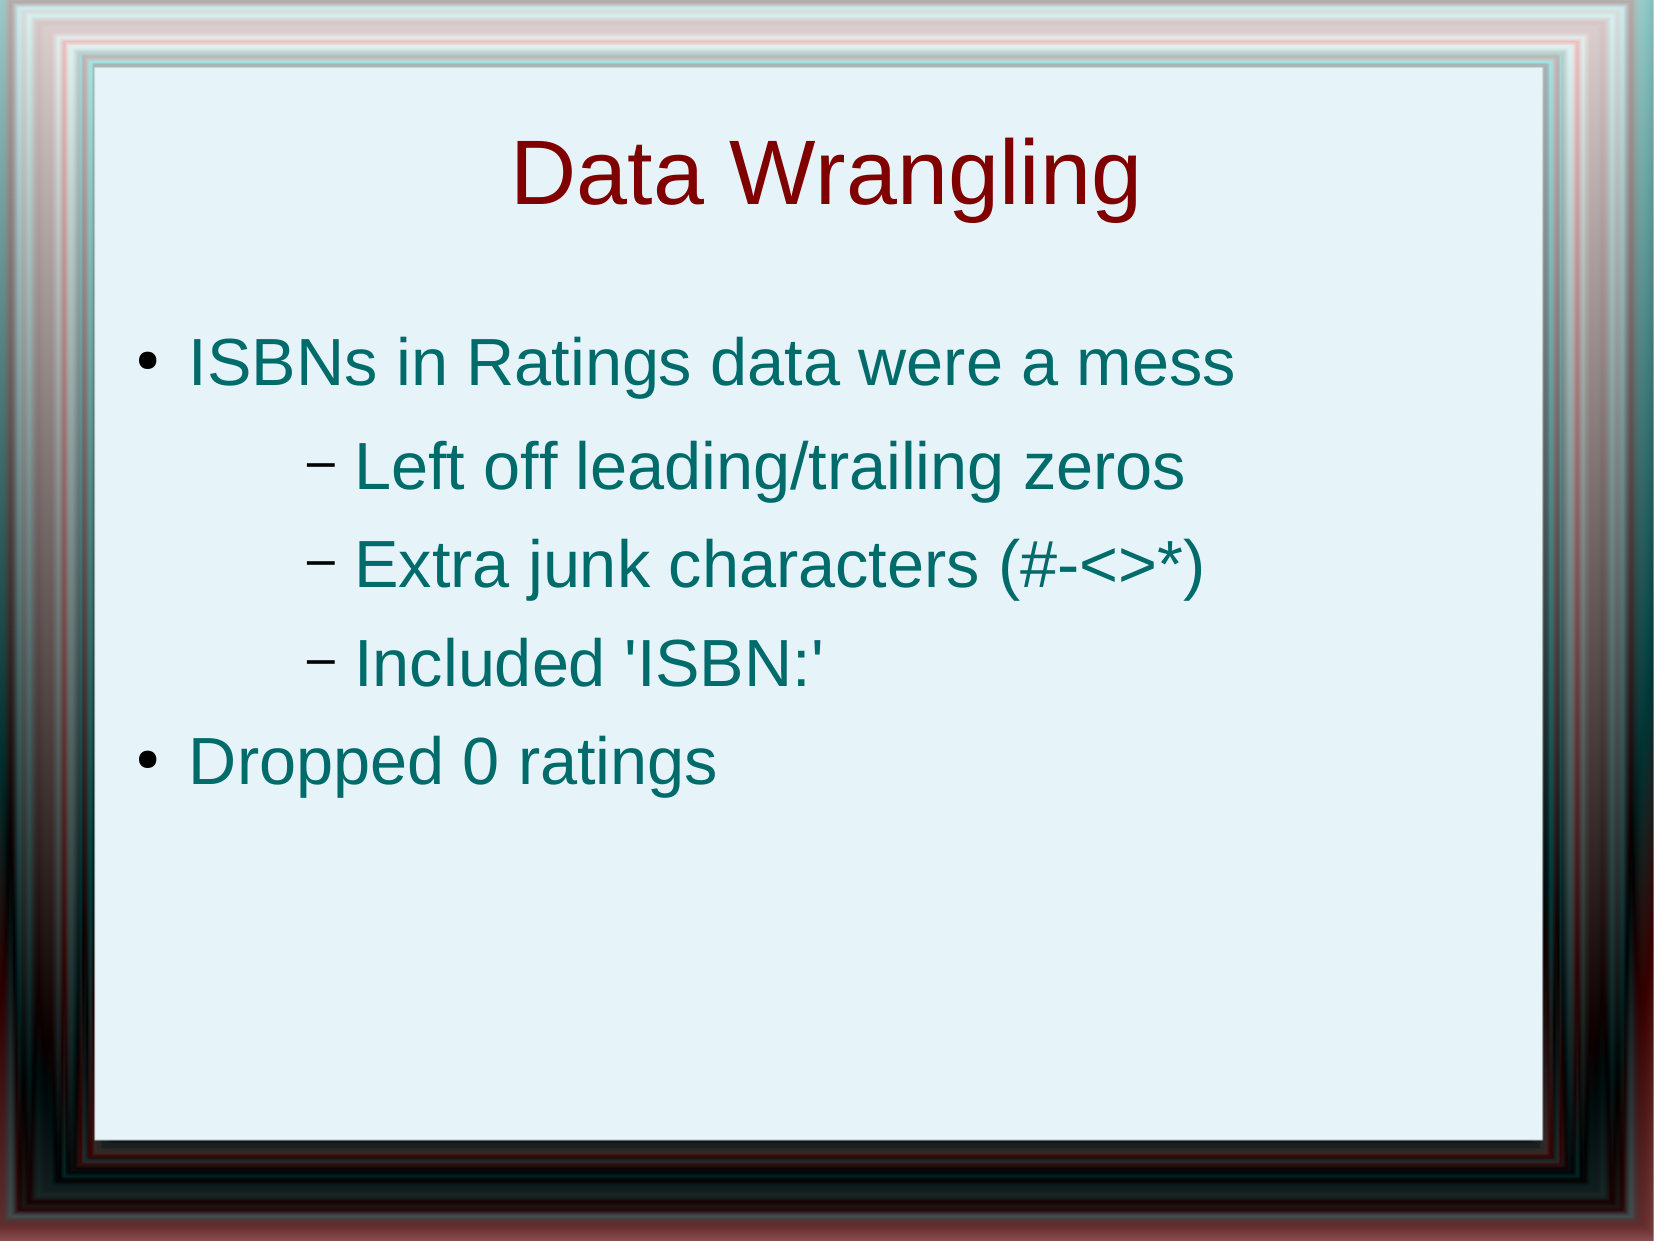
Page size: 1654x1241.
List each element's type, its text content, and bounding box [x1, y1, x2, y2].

title Data Wrangling [118, 88, 1536, 257]
list ISBNs in Ratings data were a mess Left off leading/trailing zeros Extra junk characters (#-<>*) Included 'ISBN:' Dropped 0 ratings [118, 324, 1506, 1008]
picture [0, 0, 1654, 1241]
